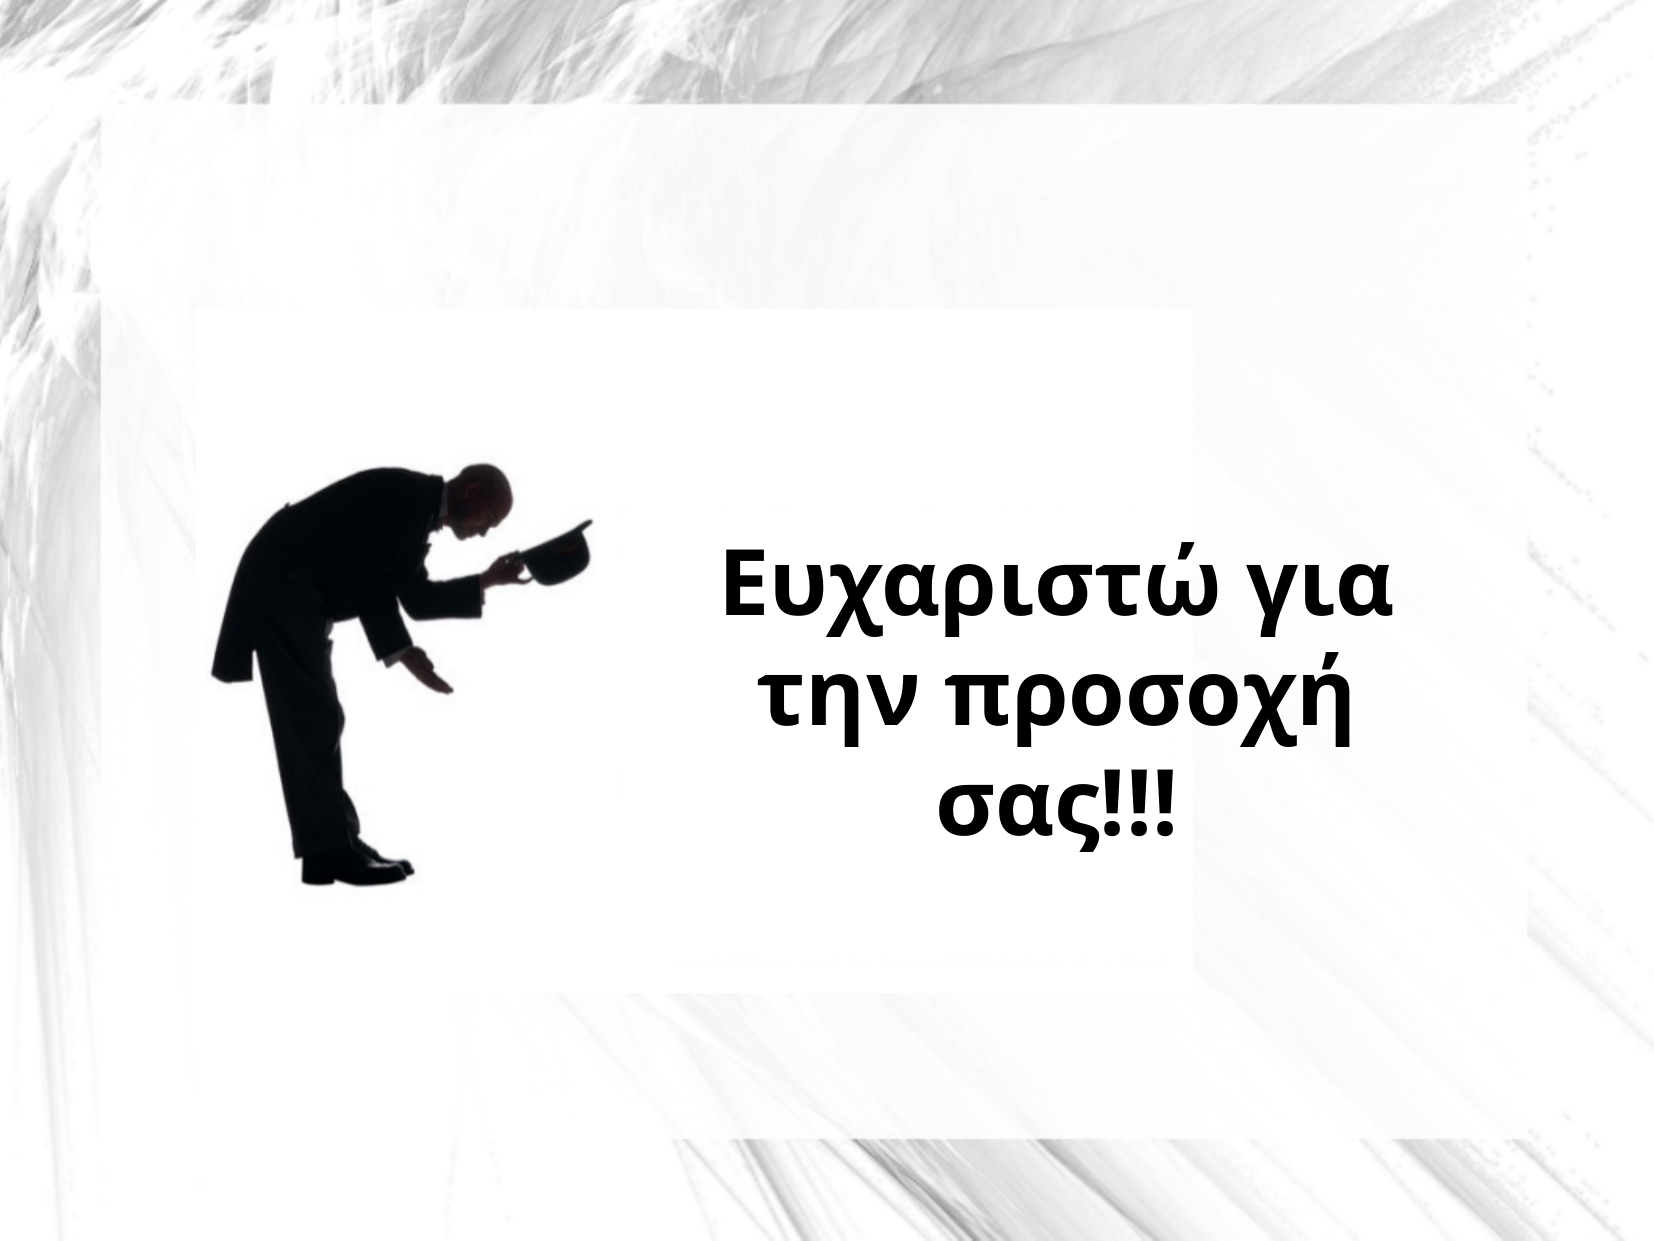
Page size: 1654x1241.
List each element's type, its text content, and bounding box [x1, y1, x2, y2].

text_box Ευχαριστώ για την προσοχή σας!!! [625, 523, 1489, 780]
picture [196, 309, 1193, 993]
